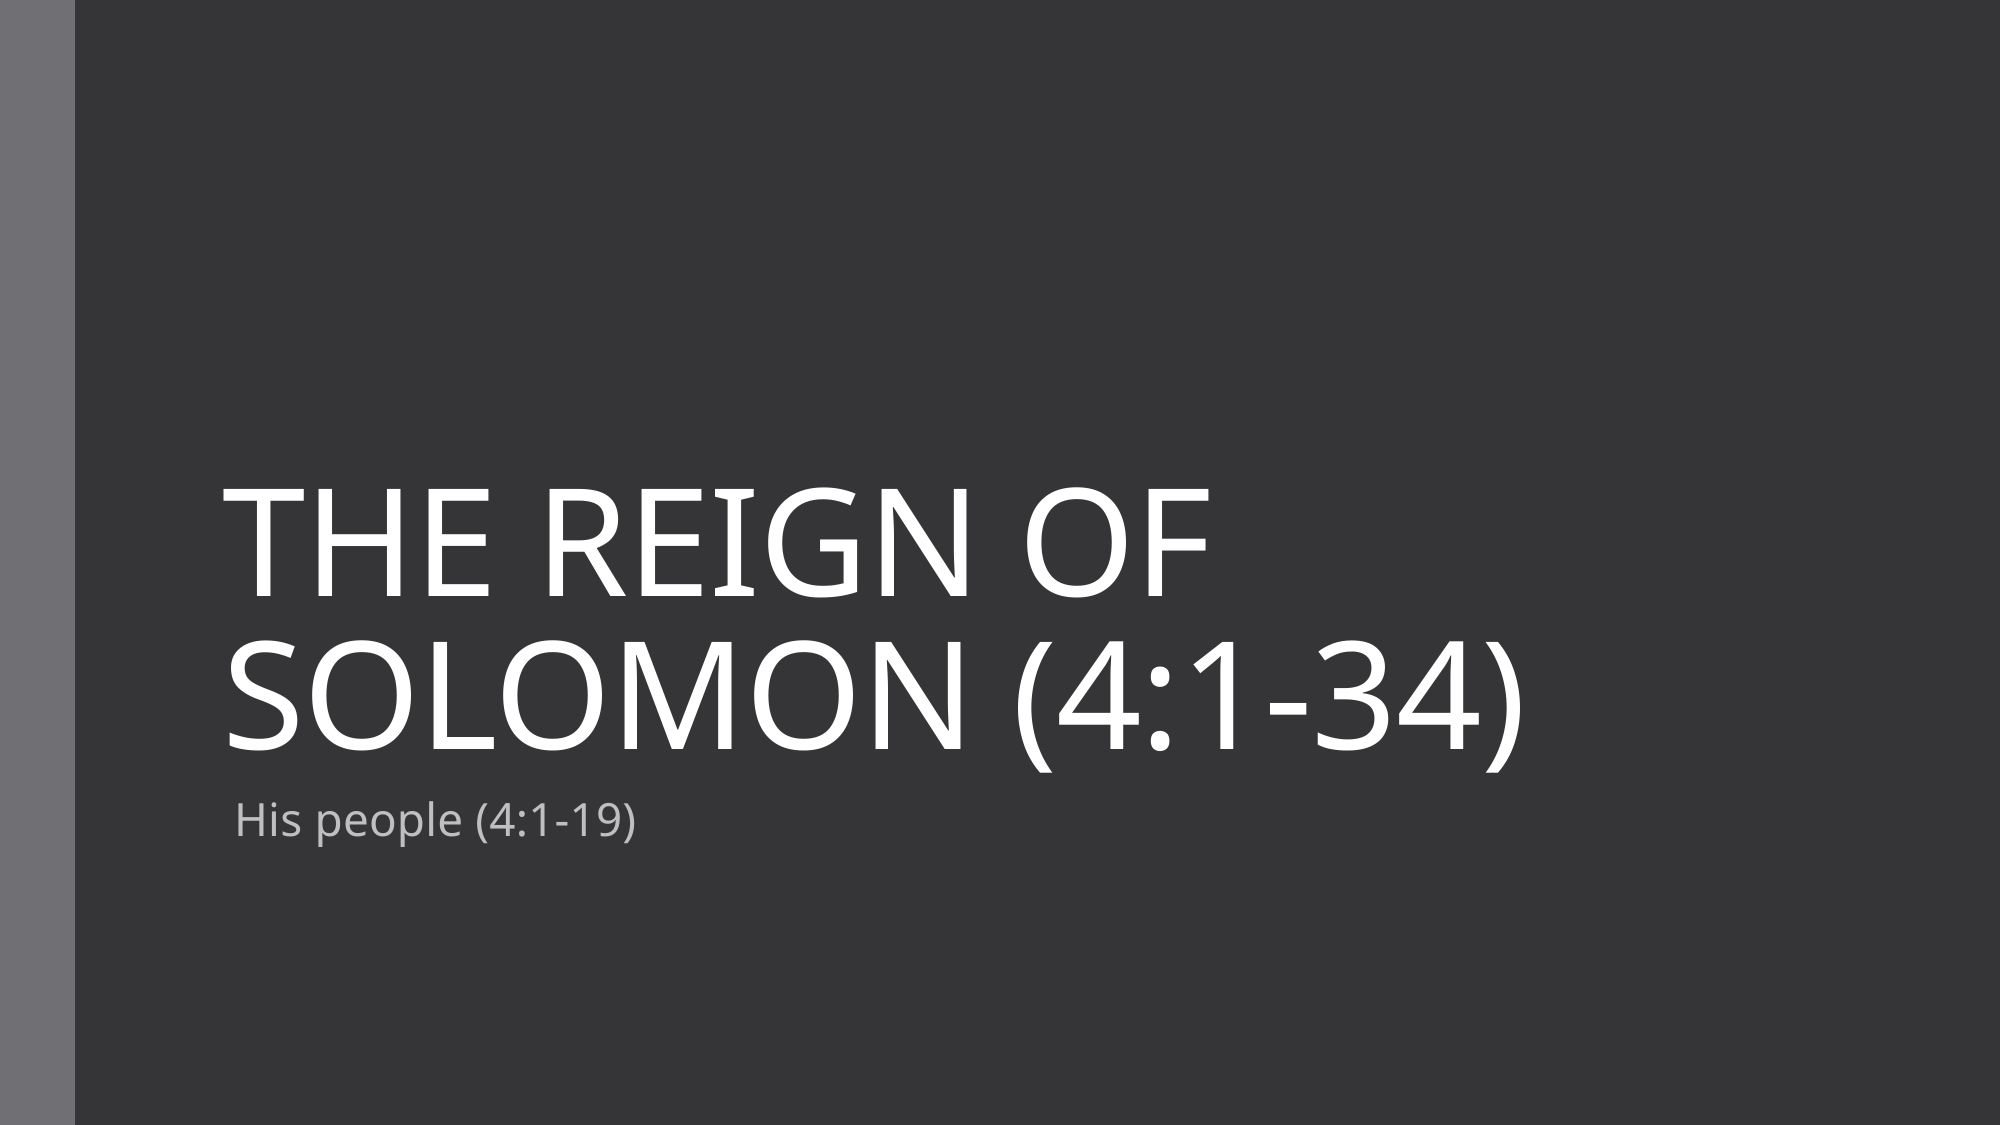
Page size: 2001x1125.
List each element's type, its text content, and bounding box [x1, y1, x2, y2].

subtitle His people (4:1-19) [206, 787, 1752, 1066]
title THE REIGN OF SOLOMON (4:1-34) [206, 124, 1752, 787]
